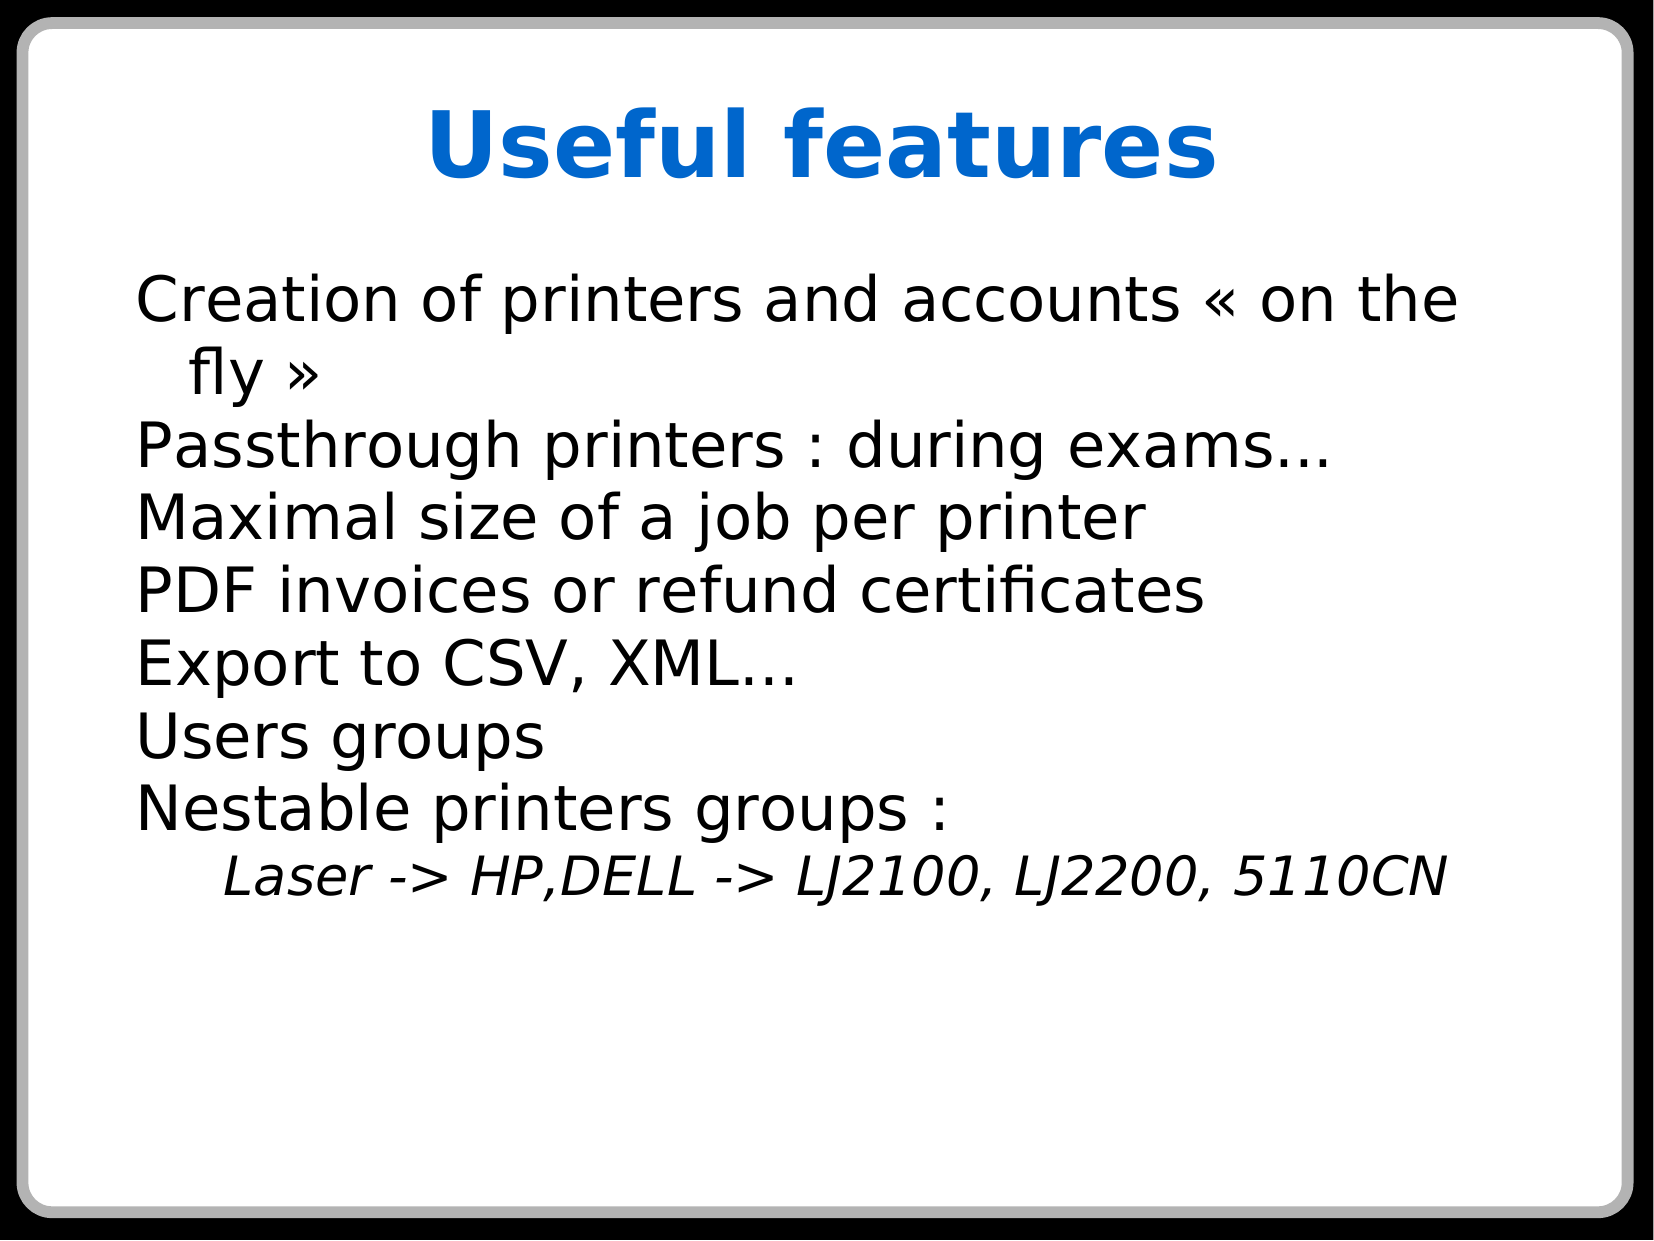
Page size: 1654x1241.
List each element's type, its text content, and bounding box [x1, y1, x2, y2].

list Creation of printers and accounts « on the fly » Passthrough printers : during exams... Maximal size of a job per printer PDF invoices or refund certificates Export to CSV, XML... Users groups Nestable printers groups : Laser -> HP,DELL -> LJ2100, LJ2200, 5110CN [118, 263, 1540, 1063]
title Useful features [67, 91, 1577, 199]
